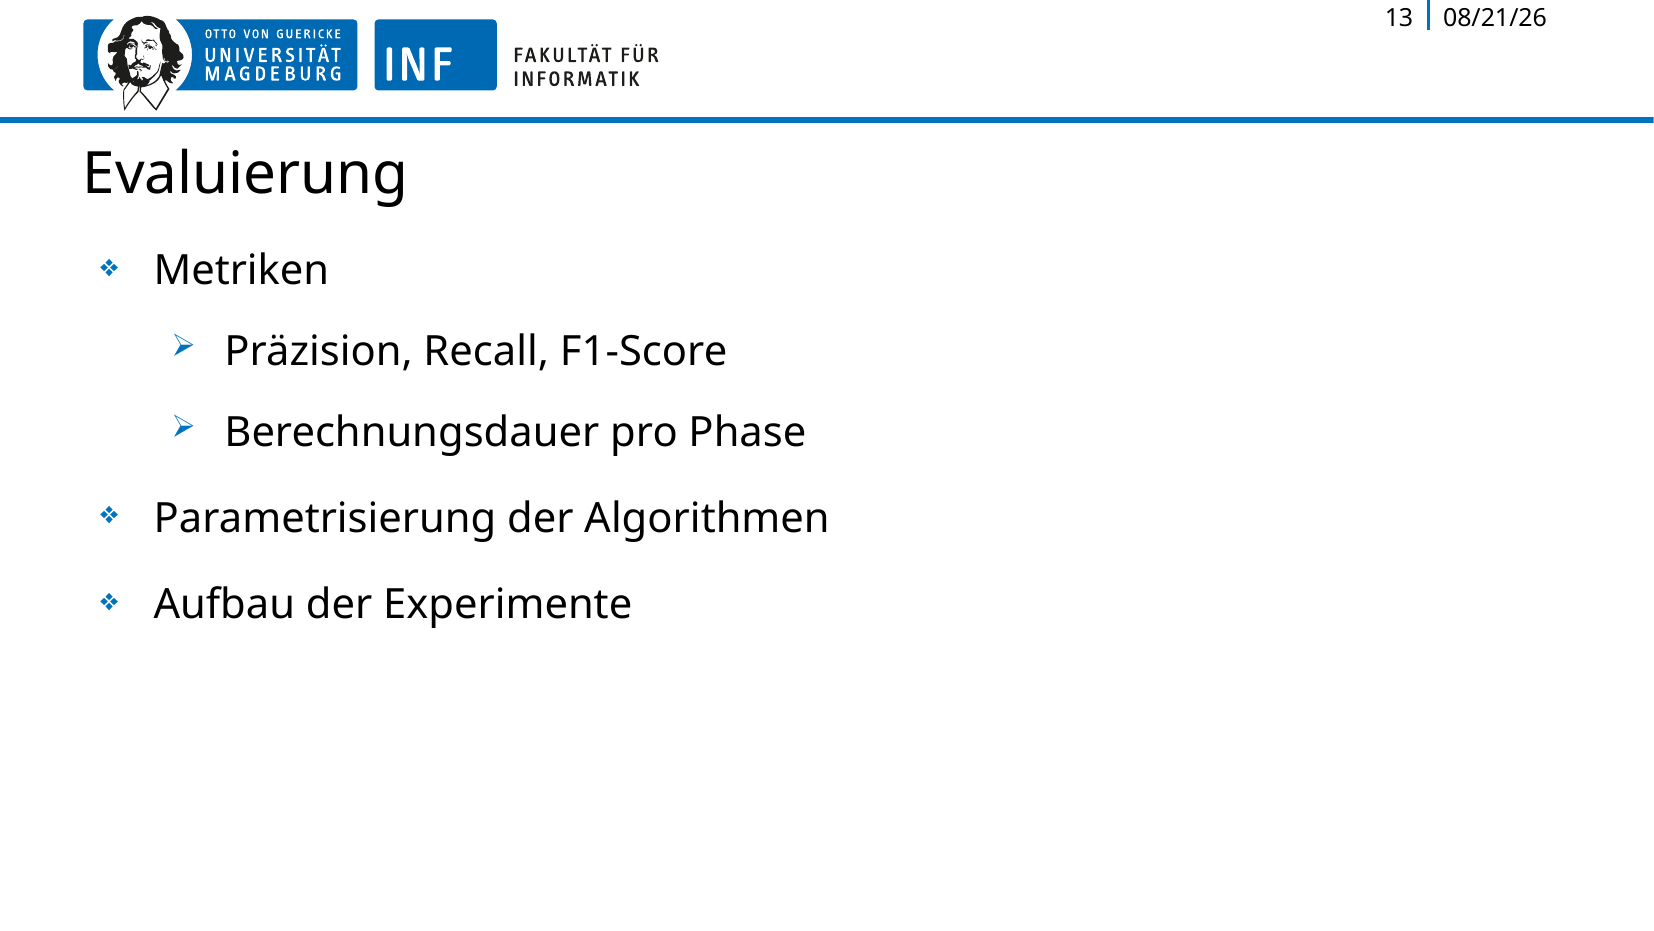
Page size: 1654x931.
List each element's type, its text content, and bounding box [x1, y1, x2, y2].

list Metriken Präzision, Recall, F1-Score Berechnungsdauer pro Phase Parametrisierung der Algorithmen Aufbau der Experimente [82, 240, 1571, 916]
title Evaluierung [82, 131, 1571, 211]
